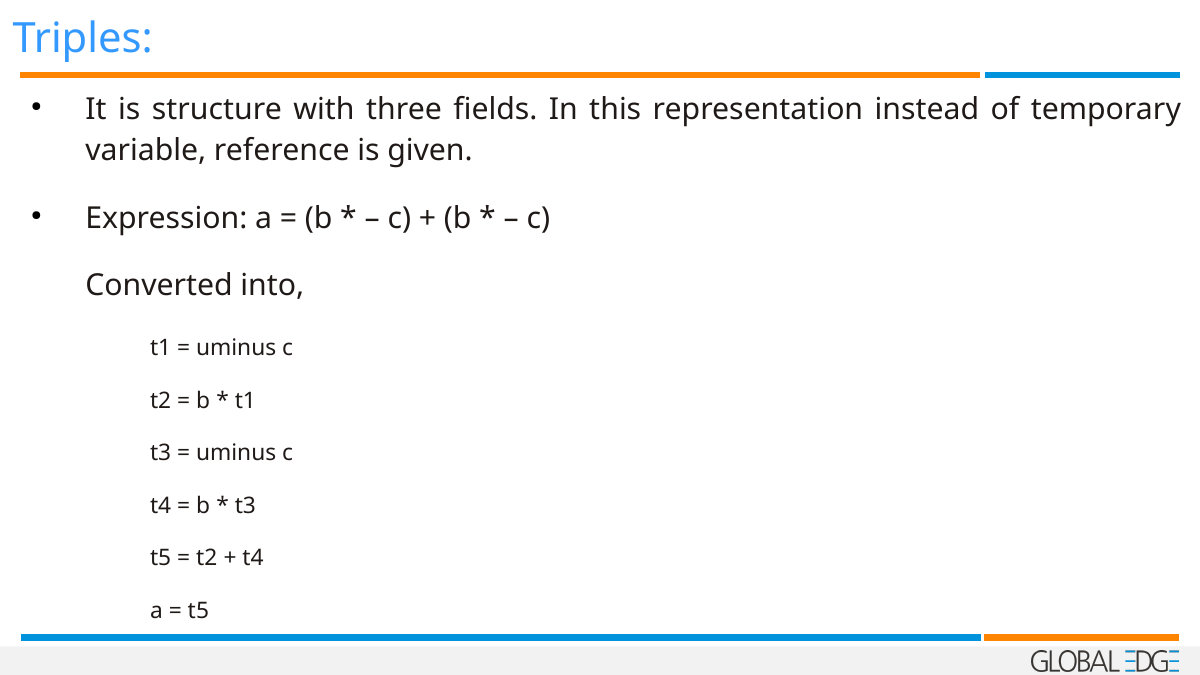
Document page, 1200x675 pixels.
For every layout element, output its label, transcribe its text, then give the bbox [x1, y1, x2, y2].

list It is structure with three fields. In this representation instead of temporary variable, reference is given. Expression: a = (b * – c) + (b * – c) Converted into, t1 = uminus c t2 = b * t1 t3 = uminus c t4 = b * t3 t5 = t2 + t4 a = t5 [21, 86, 1182, 627]
picture [1031, 650, 1179, 672]
title Triples: [12, 9, 1088, 63]
